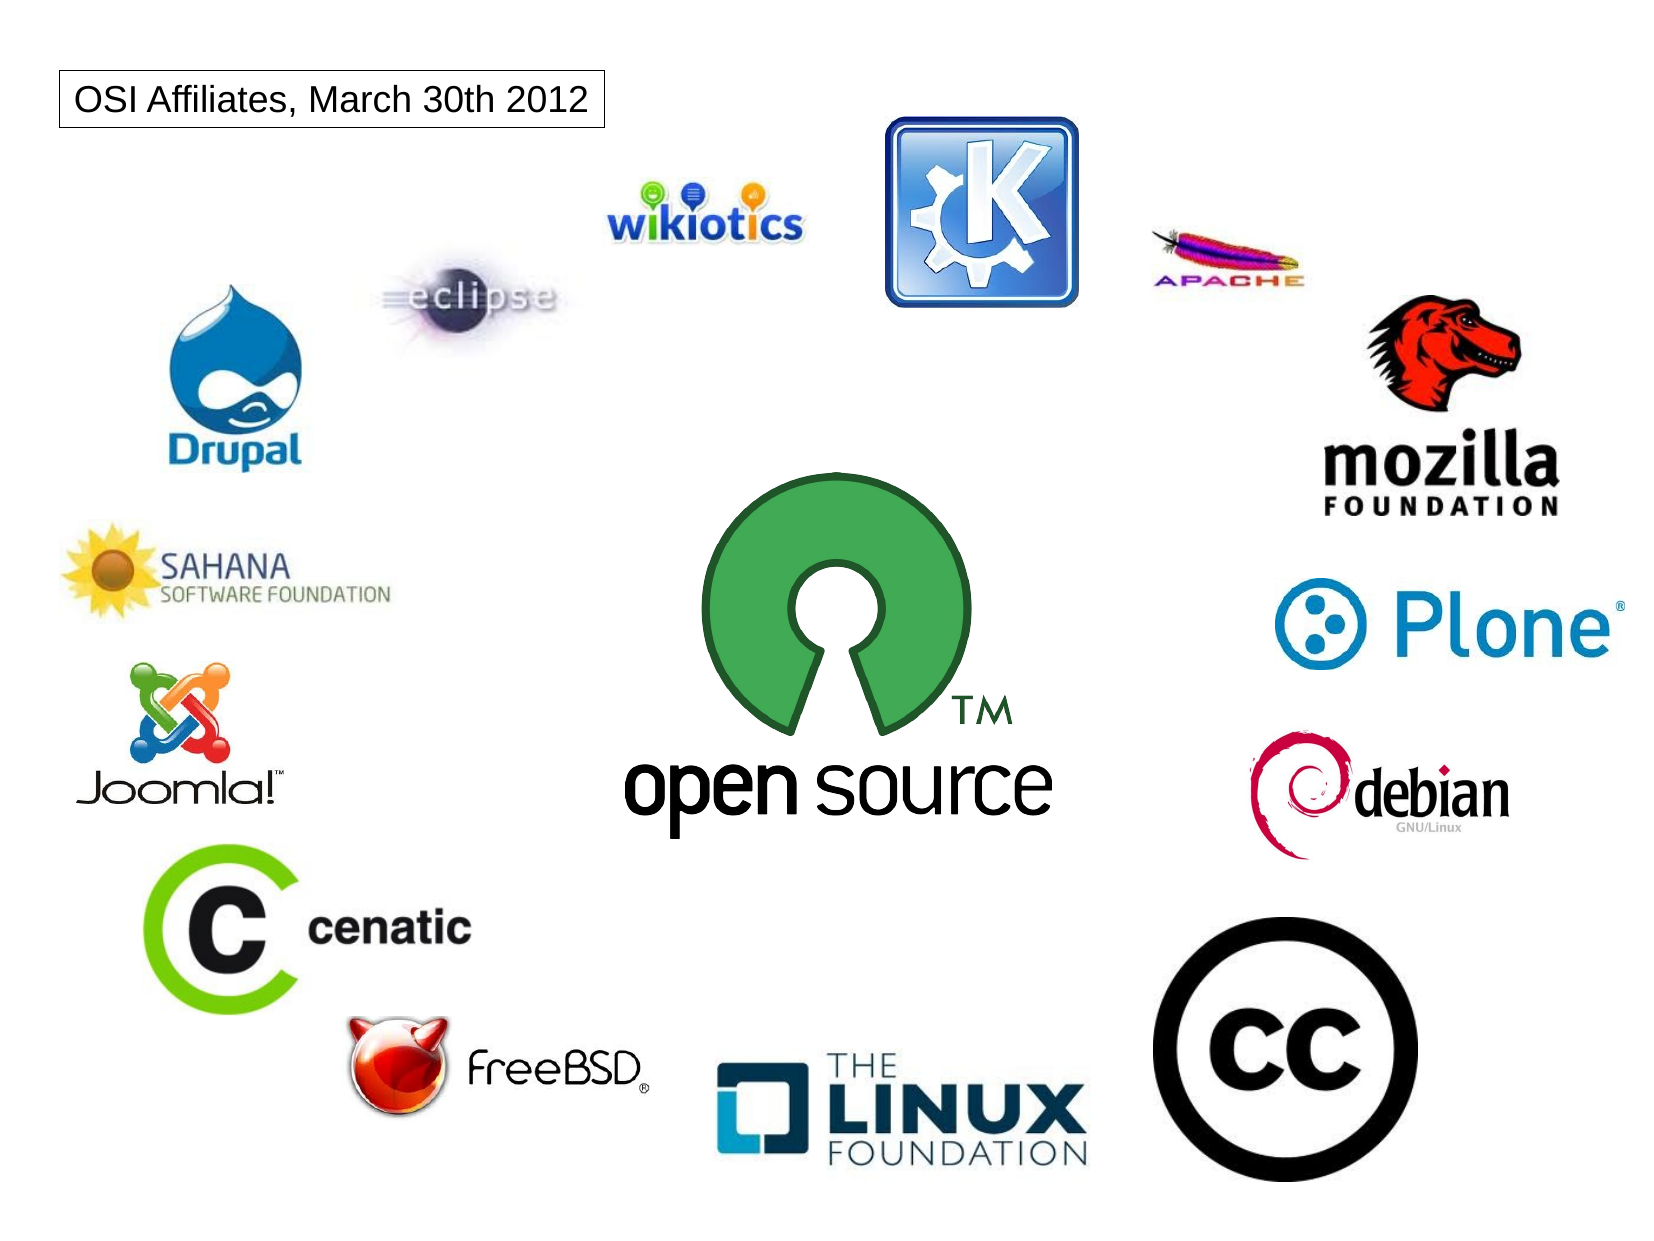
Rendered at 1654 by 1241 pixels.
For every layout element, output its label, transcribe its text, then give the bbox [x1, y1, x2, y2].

picture [1275, 630, 1315, 670]
picture [1324, 295, 1560, 516]
picture [142, 843, 650, 1123]
picture [885, 116, 1079, 308]
picture [1275, 578, 1313, 616]
picture [141, 284, 330, 473]
picture [1328, 578, 1625, 670]
picture [1240, 724, 1525, 863]
text_box OSI Affiliates, March 30th 2012 [59, 70, 605, 128]
picture [1284, 587, 1362, 662]
picture [354, 177, 591, 414]
picture [625, 472, 1052, 839]
picture [602, 177, 809, 246]
picture [1153, 917, 1418, 1182]
picture [696, 1030, 1121, 1193]
picture [76, 661, 284, 804]
picture [1133, 188, 1322, 330]
picture [59, 519, 402, 624]
